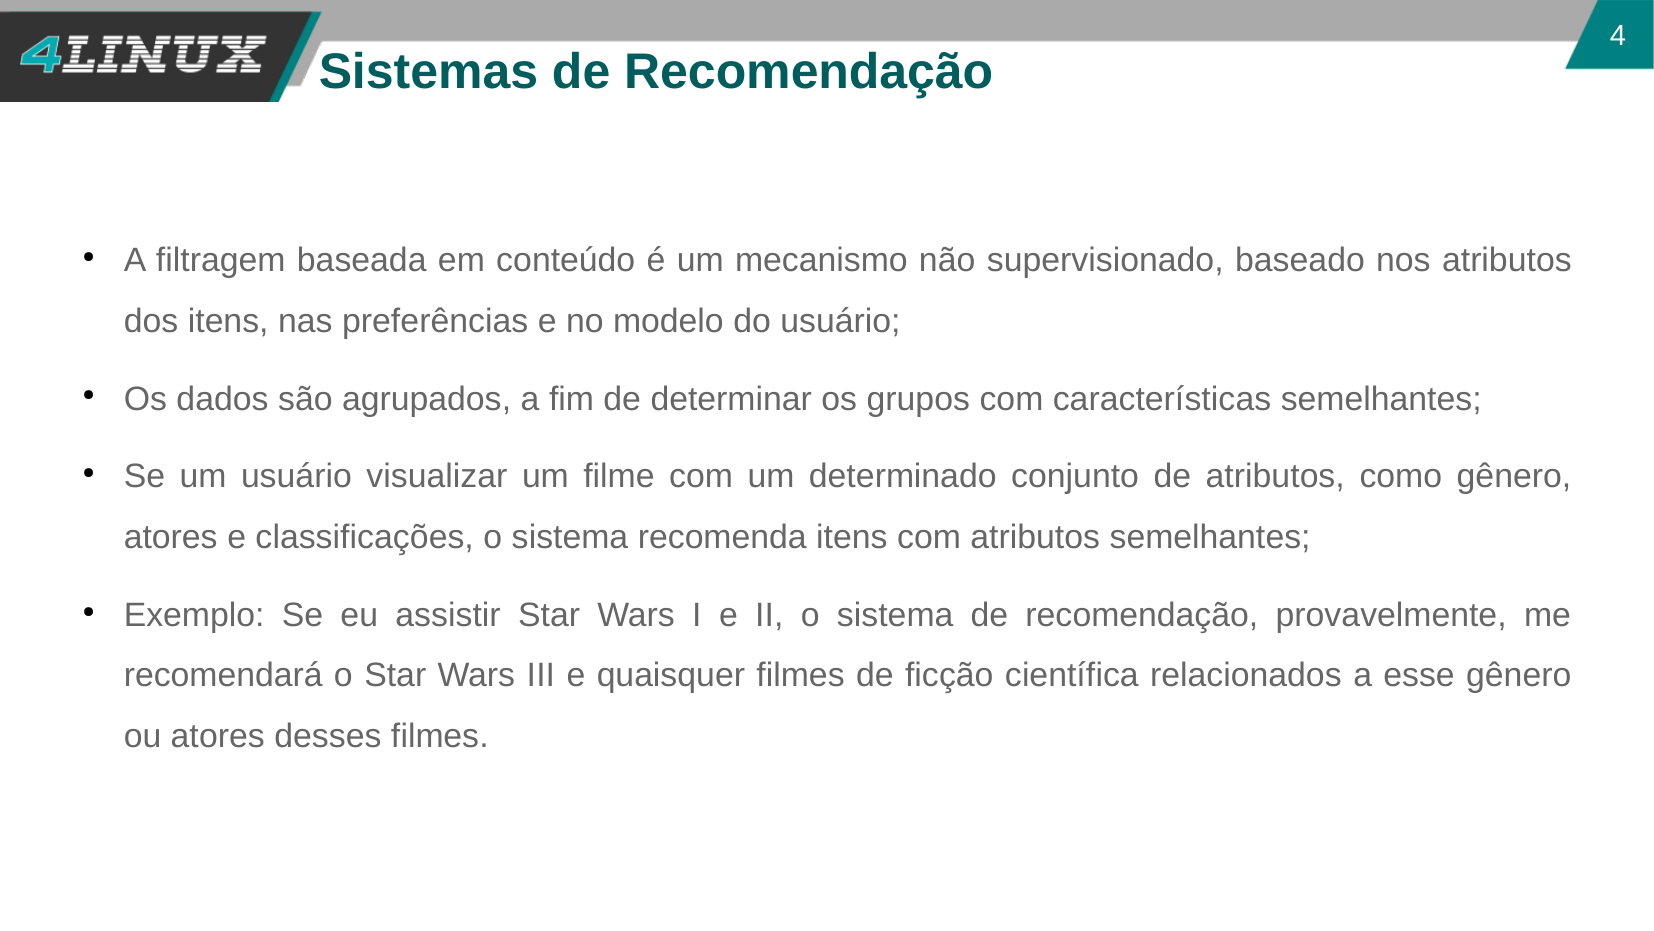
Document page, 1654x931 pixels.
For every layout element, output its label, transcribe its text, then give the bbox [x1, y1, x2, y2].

list A filtragem baseada em conteúdo é um mecanismo não supervisionado, baseado nos atributos dos itens, nas preferências e no modelo do usuário; Os dados são agrupados, a fim de determinar os grupos com características semelhantes; Se um usuário visualizar um filme com um determinado conjunto de atributos, como gênero, atores e classificações, o sistema recomenda itens com atributos semelhantes; Exemplo: Se eu assistir Star Wars I e II, o sistema de recomendação, provavelmente, me recomendará o Star Wars III e quaisquer filmes de ficção científica relacionados a esse gênero ou atores desses filmes. [82, 217, 1571, 757]
picture [0, 0, 1654, 102]
title Sistemas de Recomendação [318, 41, 1607, 105]
